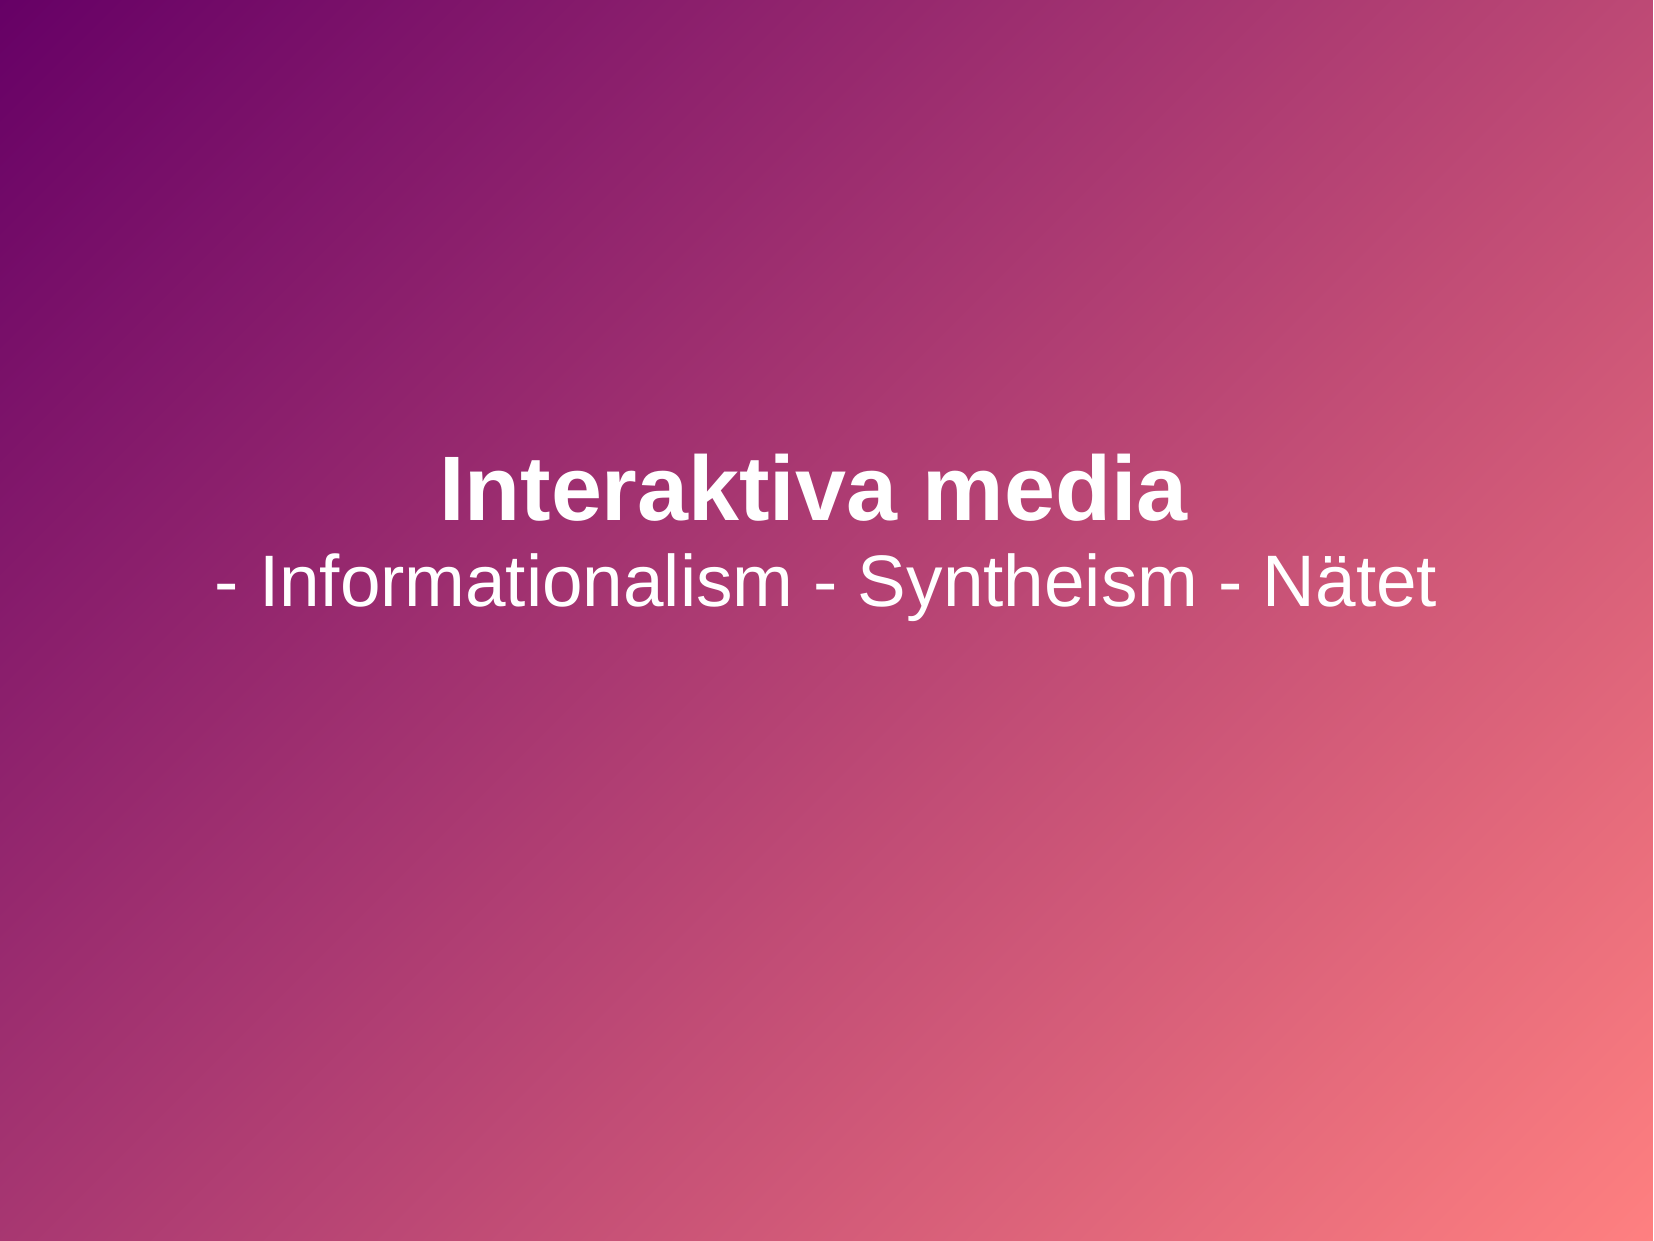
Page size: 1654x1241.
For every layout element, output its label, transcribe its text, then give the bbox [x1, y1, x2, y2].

subtitle Interaktiva media - Informationalism - Syntheism - Nätet [82, 49, 1571, 1010]
